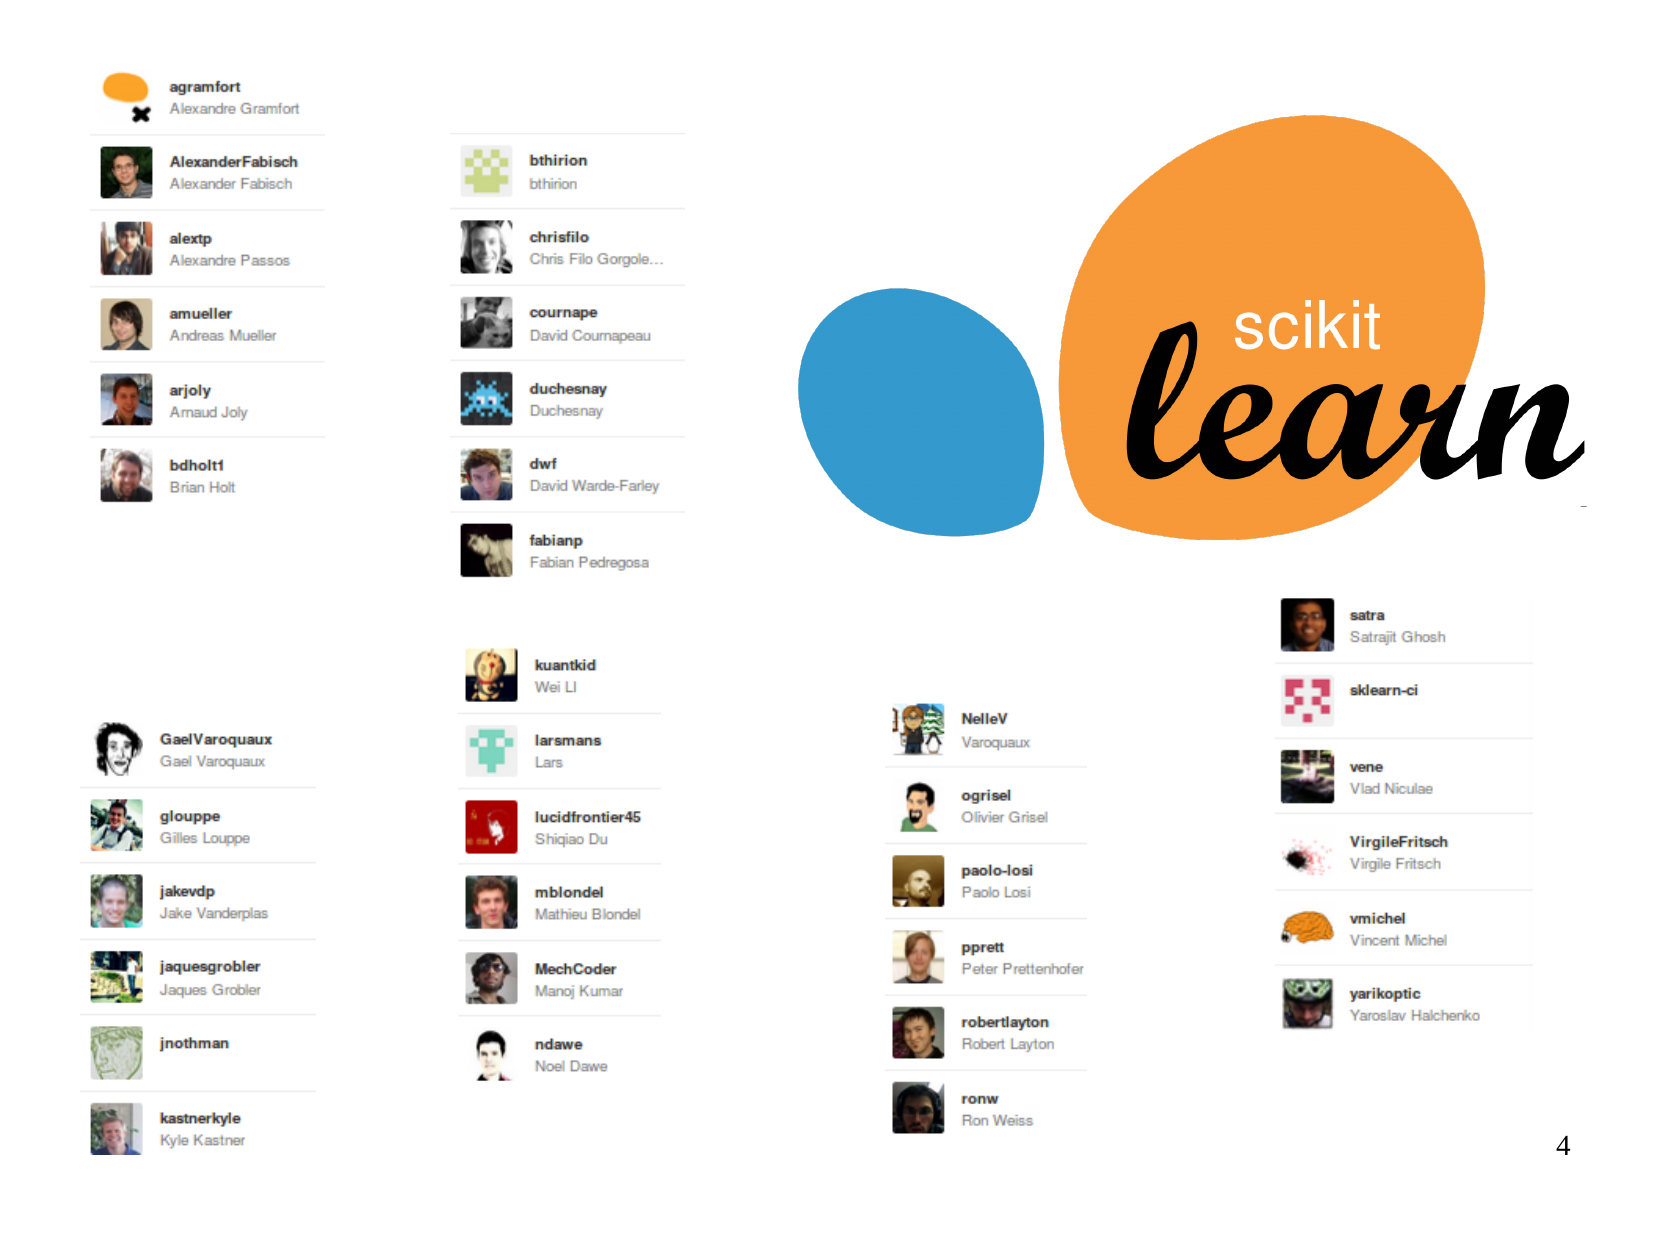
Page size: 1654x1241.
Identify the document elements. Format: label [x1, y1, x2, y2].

picture [450, 133, 685, 586]
picture [780, 14, 1602, 566]
picture [90, 64, 325, 511]
picture [80, 715, 316, 1156]
picture [885, 693, 1087, 1141]
picture [458, 644, 661, 1092]
picture [1275, 597, 1533, 1036]
